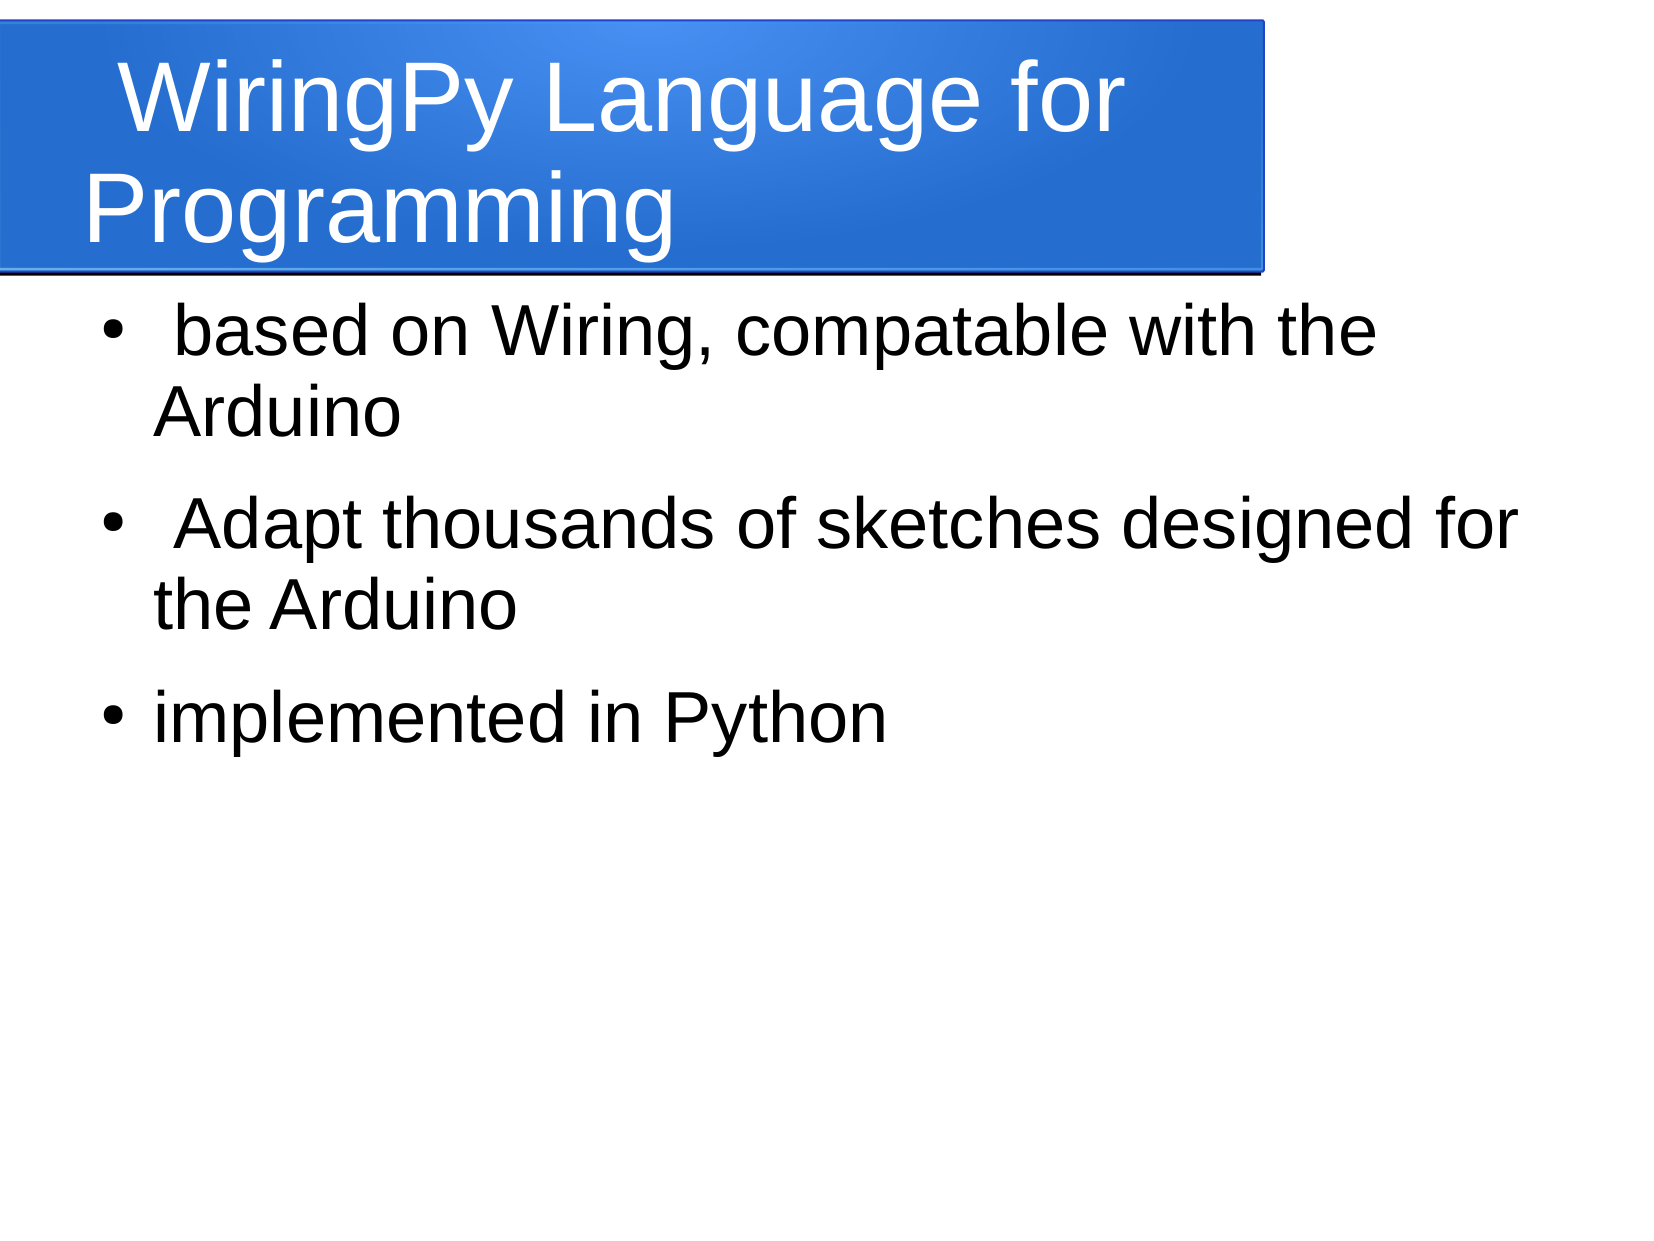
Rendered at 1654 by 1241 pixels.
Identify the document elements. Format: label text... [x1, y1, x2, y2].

list based on Wiring, compatable with the Arduino Adapt thousands of sketches designed for the Arduino implemented in Python [82, 290, 1571, 1010]
title WiringPy Language for Programming [82, 30, 1571, 276]
